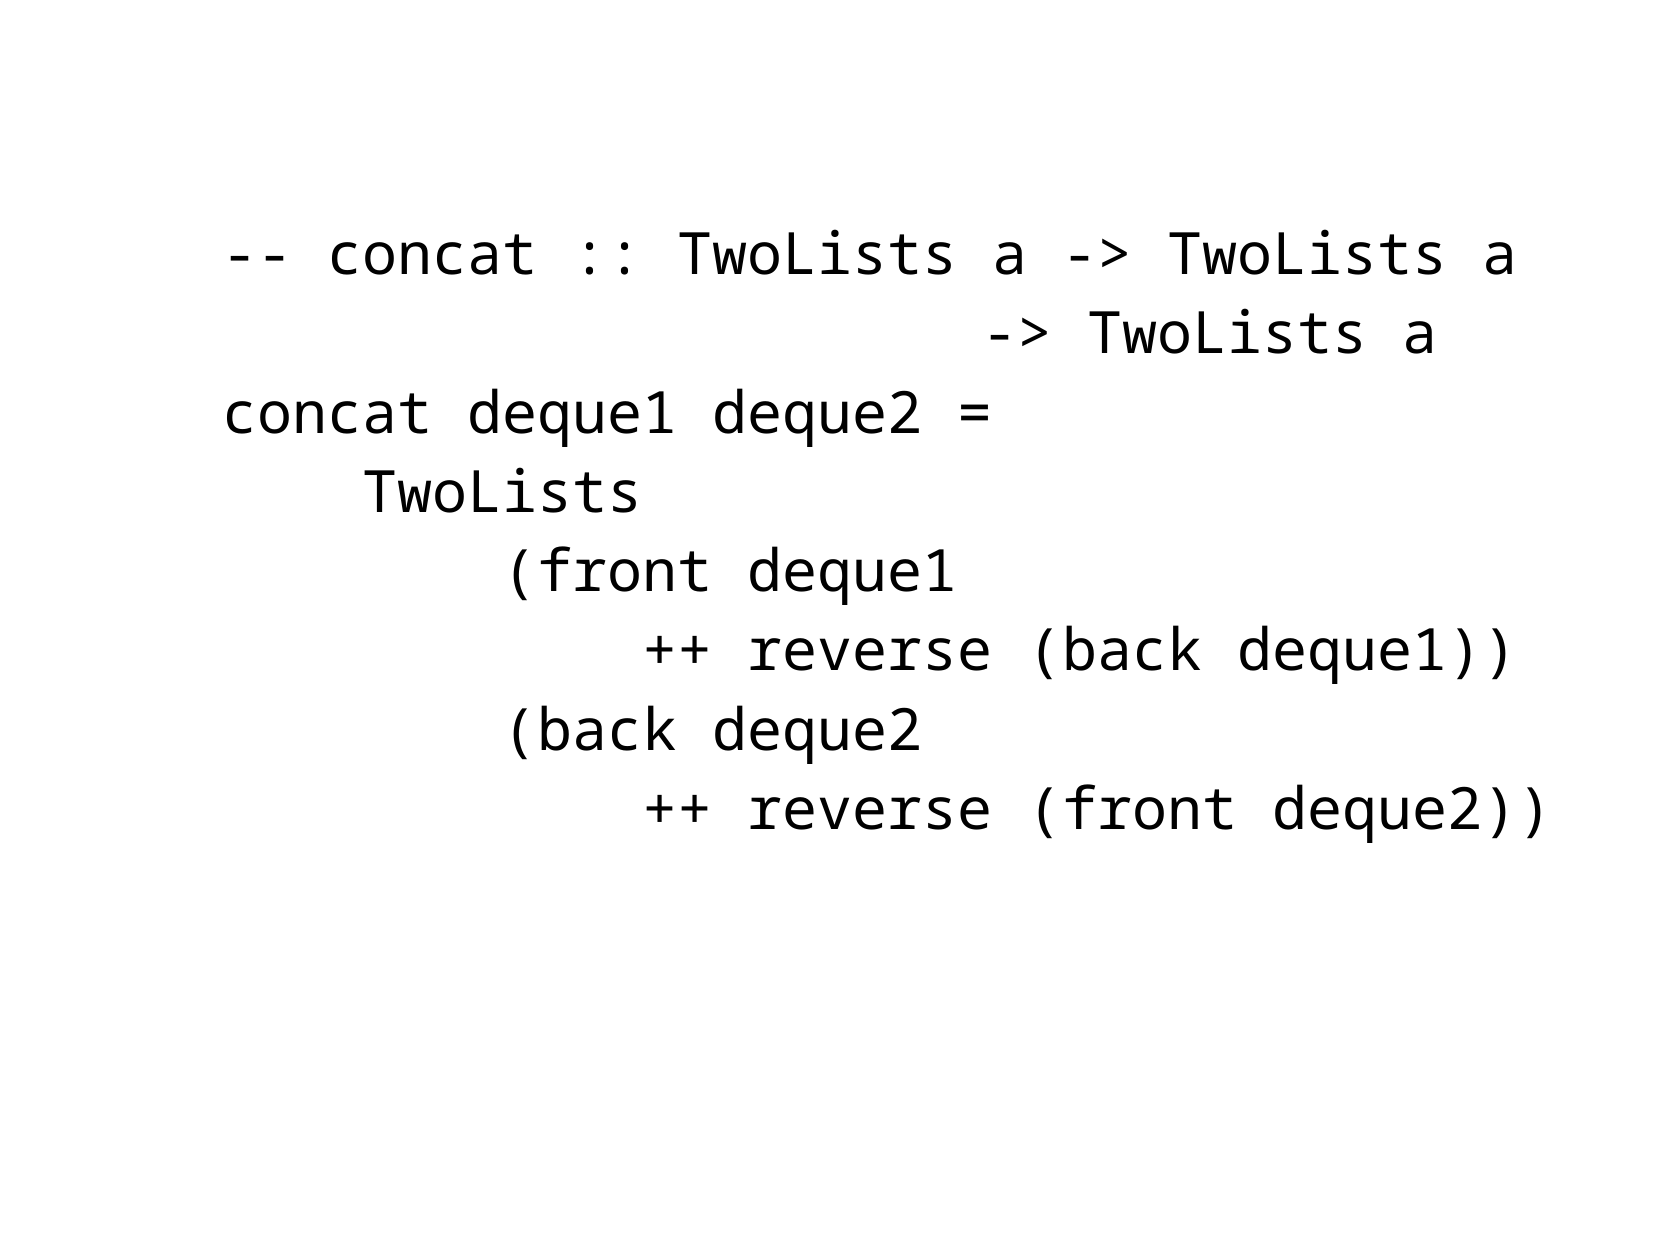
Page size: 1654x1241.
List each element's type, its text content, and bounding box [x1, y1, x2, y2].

subtitle -- concat :: TwoLists a -> TwoLists a -> TwoLists a concat deque1 deque2 = TwoLists (front deque1 ++ reverse (back deque1)) (back deque2 ++ reverse (front deque2)) [82, 49, 1571, 1010]
